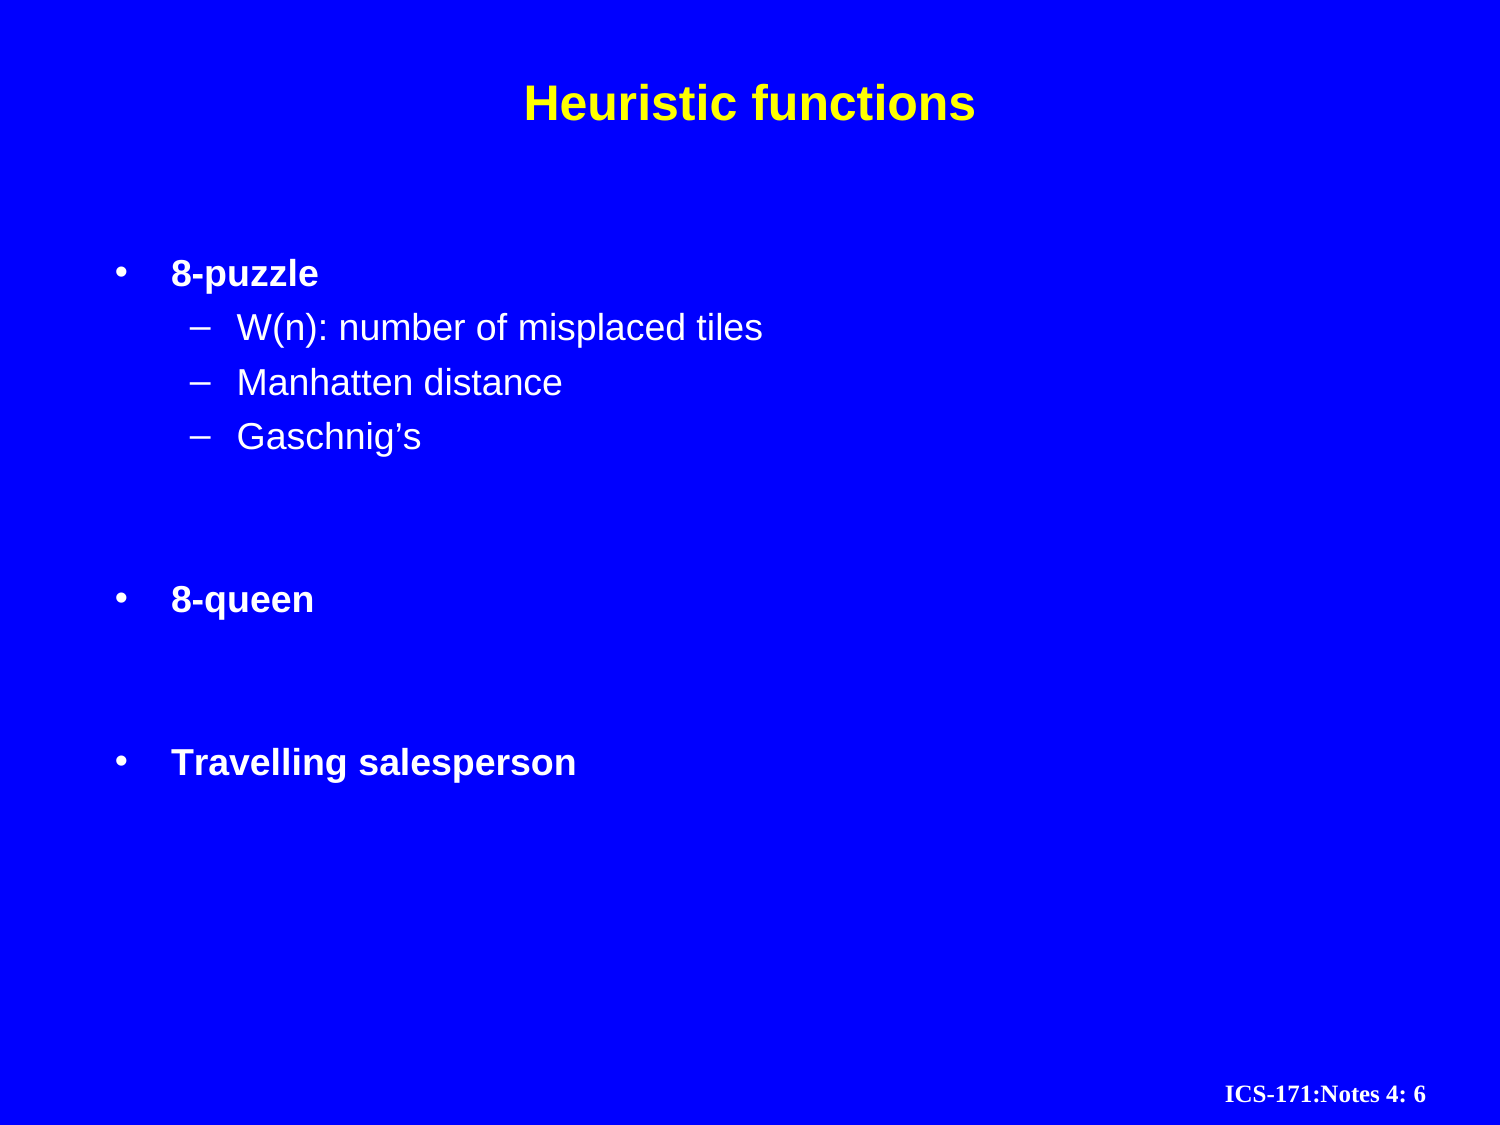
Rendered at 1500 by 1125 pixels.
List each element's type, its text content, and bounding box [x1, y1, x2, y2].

list 8-puzzle W(n): number of misplaced tiles Manhatten distance Gaschnig’s 8-queen Travelling salesperson [99, 187, 1388, 1013]
title Heuristic functions [112, 49, 1388, 150]
